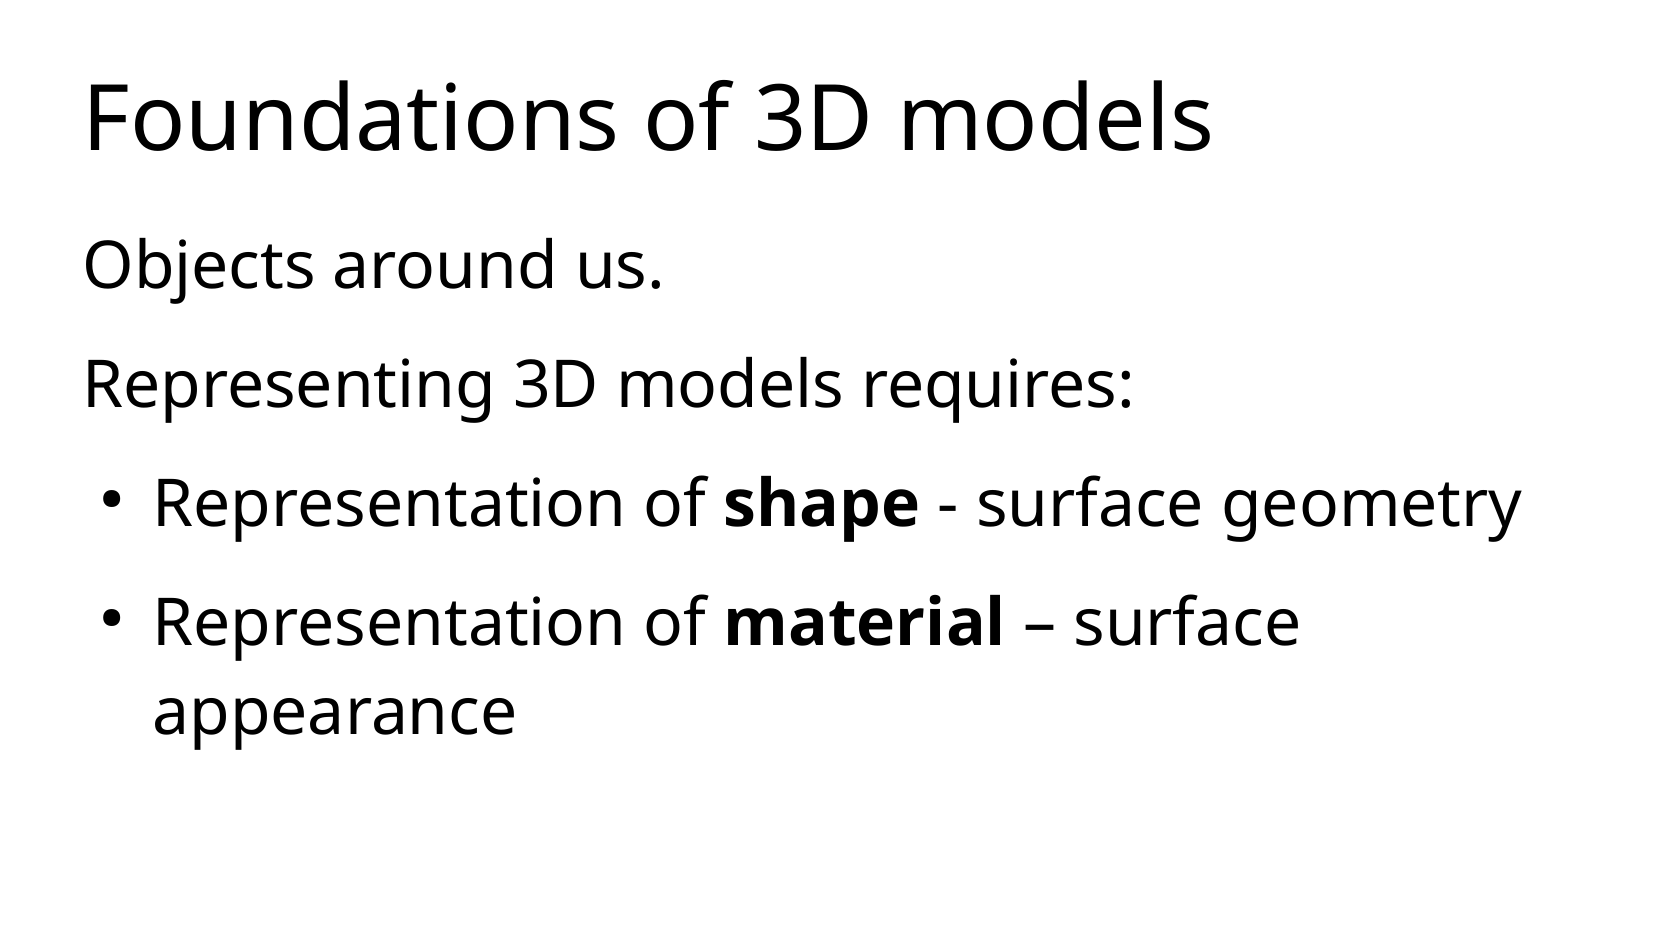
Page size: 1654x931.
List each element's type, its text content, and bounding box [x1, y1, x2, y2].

list Objects around us. Representing 3D models requires: Representation of shape - surface geometry Representation of material – surface appearance [82, 217, 1571, 758]
title Foundations of 3D models [82, 37, 1571, 193]
